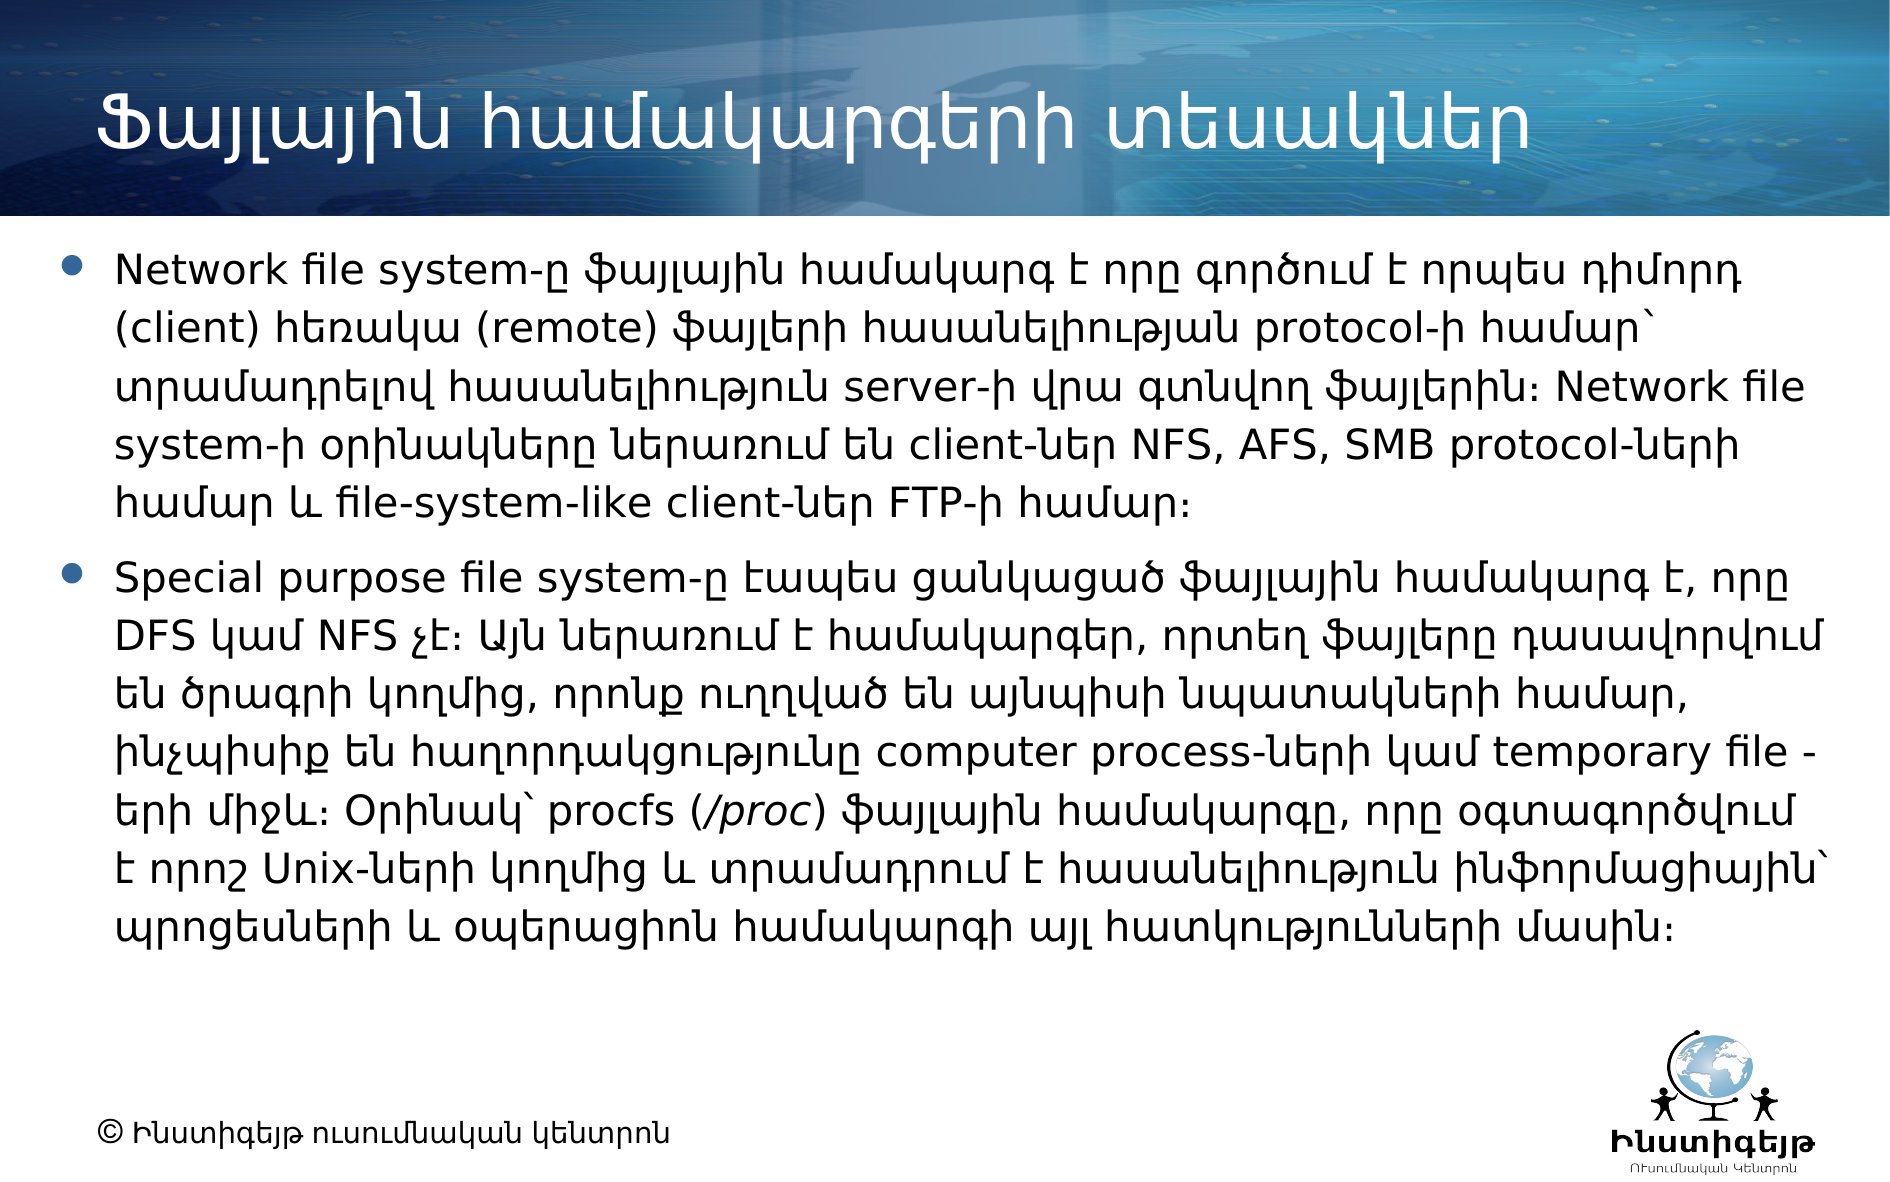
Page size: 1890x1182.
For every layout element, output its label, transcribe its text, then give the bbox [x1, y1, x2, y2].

picture [0, 0, 1890, 216]
title Ֆայլային համակարգերի տեսակներ [94, 54, 1793, 210]
picture [1612, 1030, 1815, 1175]
list Network file system-ը ֆայլային համակարգ է որը գործում է որպես դիմորդ (client) հեռակա (remote) ֆայլերի հասանելիության protocol-ի համար` տրամադրելով հասանելիություն server-ի վրա գտնվող ֆայլերին։ Network file system-ի օրինակները ներառում են client-ներ NFS, AFS, SMB protocol-ների համար և file-system-like client-ներ FTP-ի համար։ Special purpose file system-ը էապես ցանկացած ֆայլային համակարգ է, որը DFS կամ NFS չէ։ Այն ներառում է համակարգեր, որտեղ ֆայլերը դասավորվում են ծրագրի կողմից, որոնք ուղղված են այնպիսի նպատակների համար, ինչպիսիք են հաղորդակցությունը computer process-ների կամ temporary file -երի միջև։ Օրինակ՝ procfs (/proc) ֆայլային համակարգը, որը օգտագործվում է որոշ Unix-ների կողմից և տրամադրում է հասանելիություն ինֆորմացիային՝ պրոցեսների և օպերացիոն համակարգի այլ հատկությունների մասին։ [59, 236, 1831, 1001]
